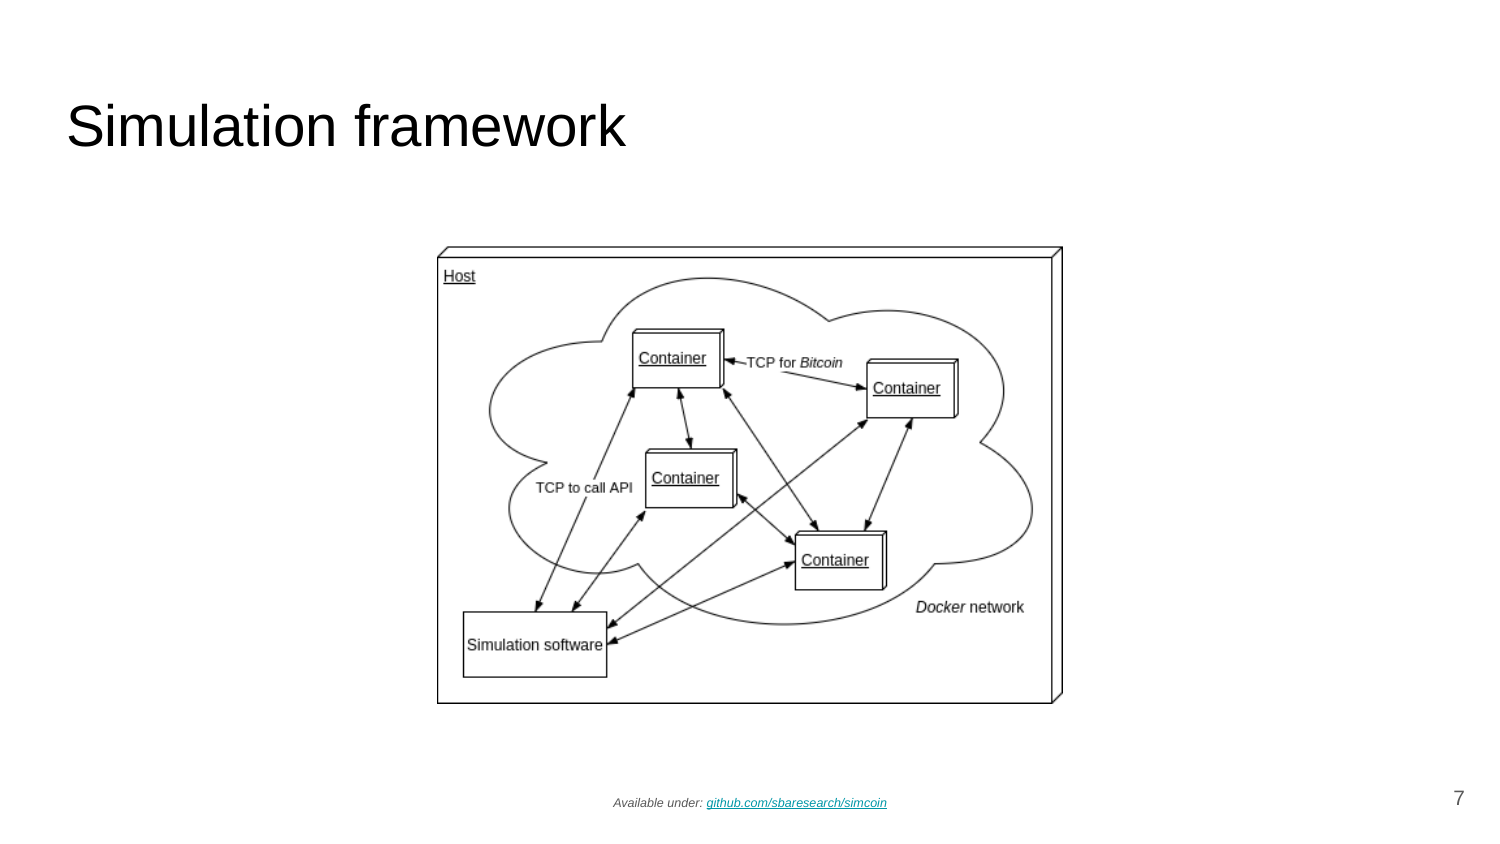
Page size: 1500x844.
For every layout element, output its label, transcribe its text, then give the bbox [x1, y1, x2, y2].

title Simulation framework [51, 72, 1449, 167]
list Available under: github.com/sbaresearch/simcoin [51, 779, 1449, 821]
picture [437, 240, 1063, 704]
